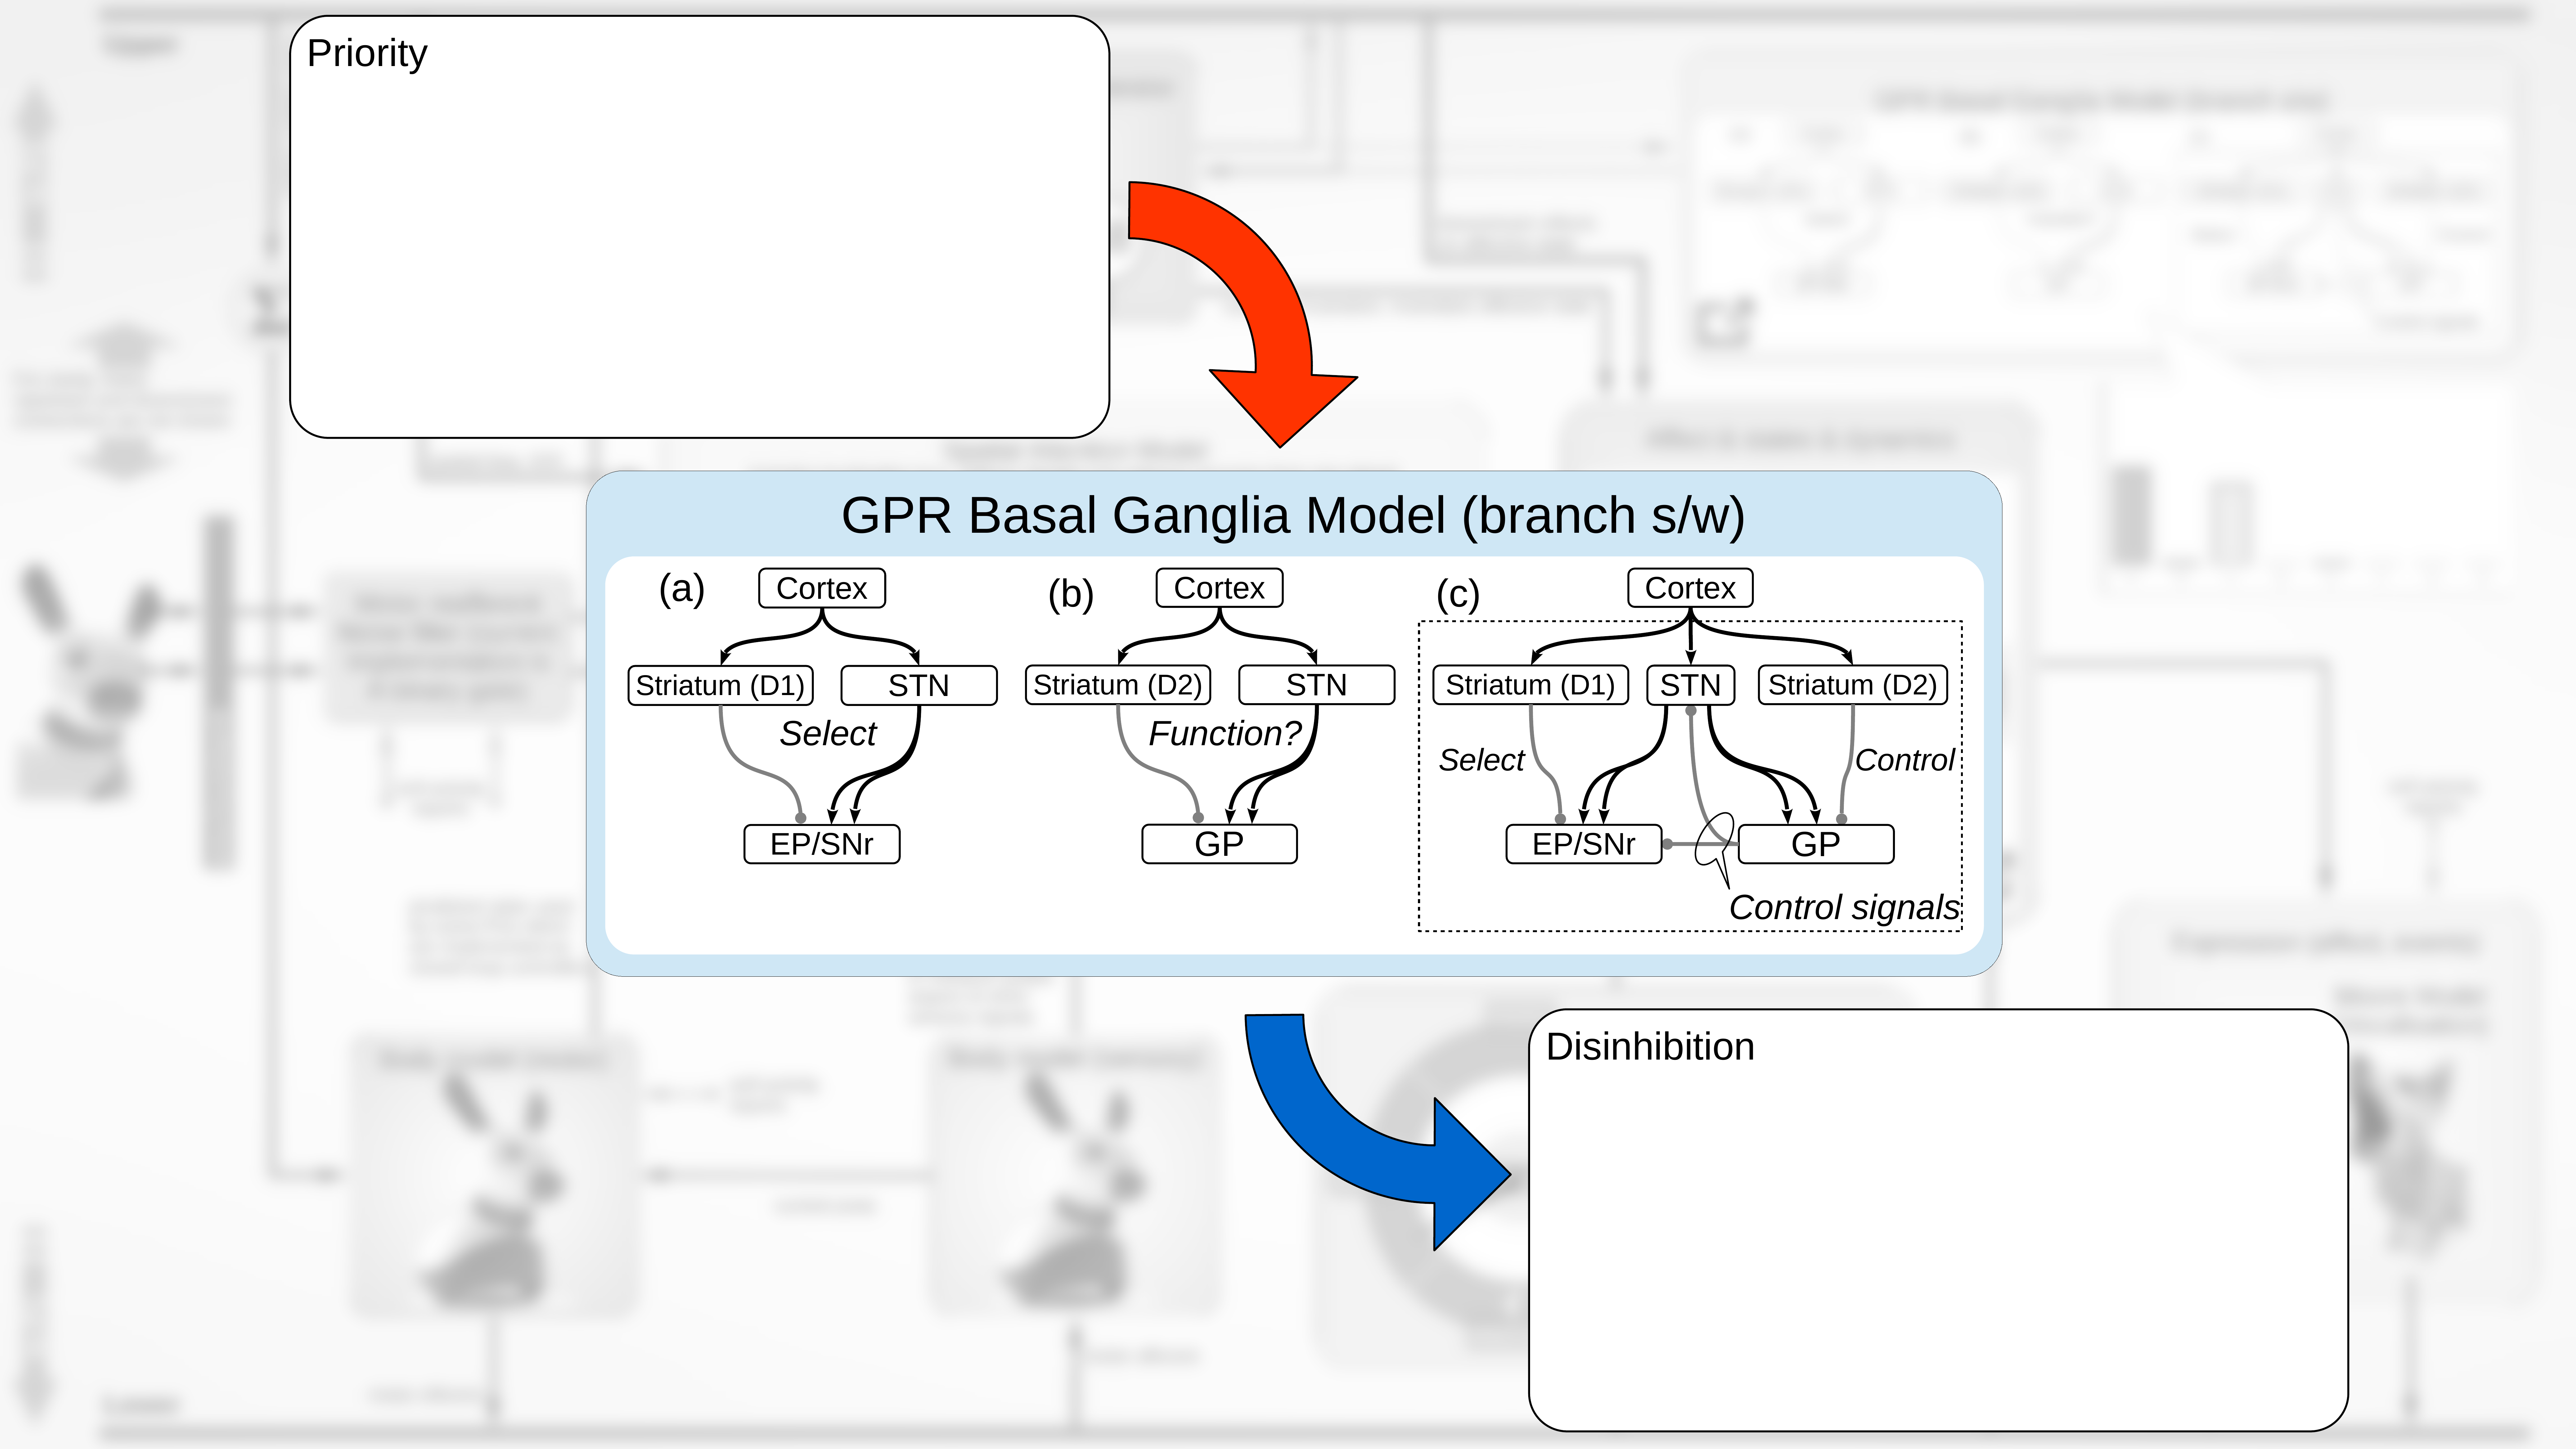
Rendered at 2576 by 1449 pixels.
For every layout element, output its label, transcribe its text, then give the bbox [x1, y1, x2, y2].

text_box STN [841, 666, 997, 705]
text_box STN [1239, 665, 1395, 704]
text_box (b) [994, 574, 1149, 613]
text_box Select [1423, 741, 1540, 779]
text_box Priority [290, 16, 1109, 438]
text_box EP/SNr [1506, 825, 1662, 863]
text_box GPR Basal Ganglia Model (branch s/w) [586, 471, 2002, 977]
text_box Function? [1147, 713, 1303, 753]
text_box STN [1647, 665, 1735, 705]
text_box GP [1142, 825, 1297, 863]
text_box Control [1847, 740, 1964, 779]
text_box Striatum (D1) [1433, 665, 1629, 704]
text_box Striatum (D1) [628, 666, 813, 705]
text_box EP/SNr [744, 825, 900, 863]
text_box Striatum (D2) [1026, 665, 1210, 704]
text_box Cortex [1628, 569, 1753, 607]
text_box [1246, 1015, 1511, 1251]
text_box GP [1739, 825, 1894, 863]
text_box [605, 556, 1984, 955]
text_box (a) [604, 569, 760, 607]
text_box (c) [1381, 574, 1536, 613]
picture [0, 0, 2576, 1449]
text_box Striatum (D2) [1759, 665, 1947, 704]
text_box Select [751, 714, 906, 753]
text_box Disinhibition [1529, 1009, 2349, 1432]
text_box Cortex [1157, 569, 1283, 607]
text_box [1129, 182, 1358, 448]
text_box Cortex [759, 569, 885, 608]
text_box Control signals [1767, 903, 1769, 915]
text_box Control signals [1767, 888, 1923, 927]
